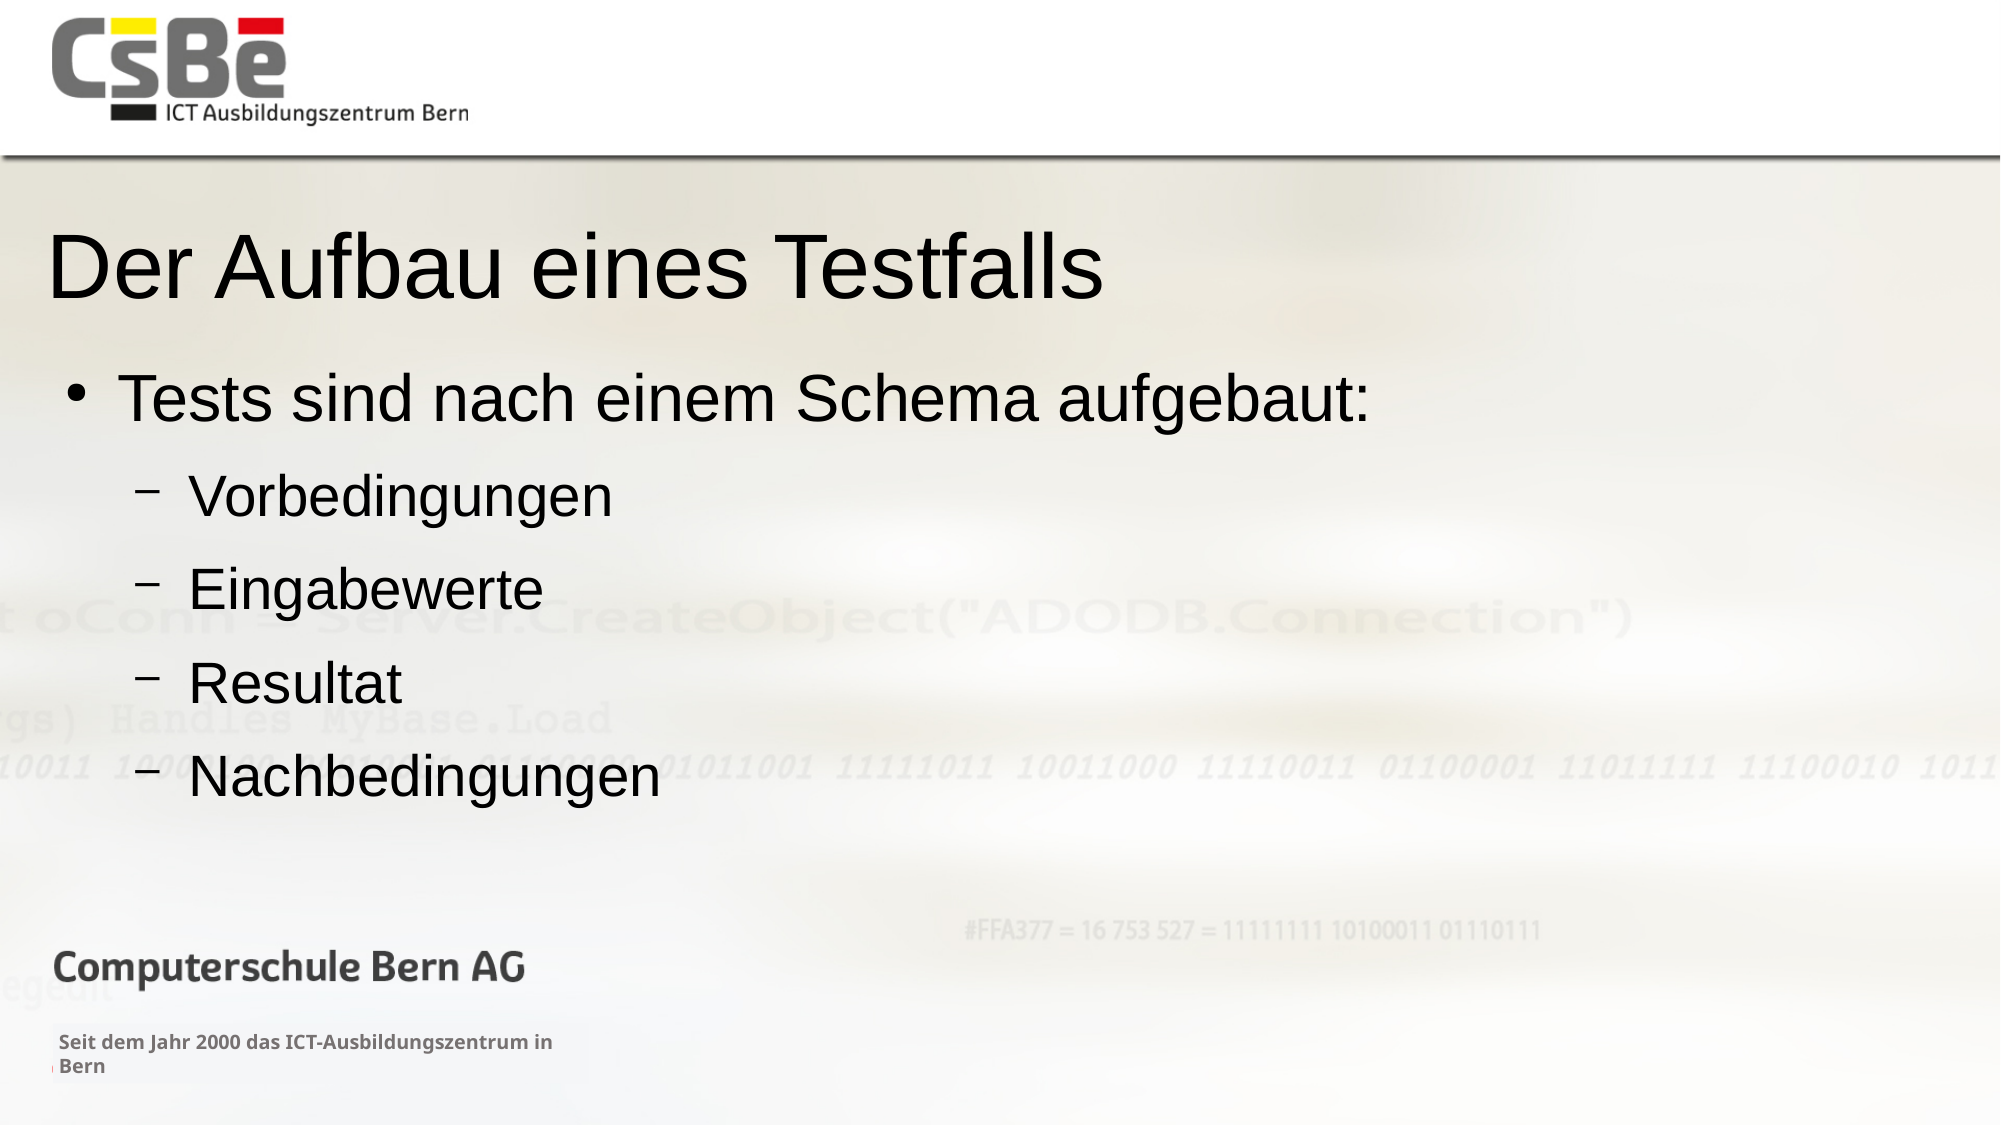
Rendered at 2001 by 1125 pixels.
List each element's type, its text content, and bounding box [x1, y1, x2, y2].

list Der Aufbau eines Testfalls [46, 206, 1920, 355]
list Tests sind nach einem Schema aufgebaut: Vorbedingungen Eingabewerte Resultat Nachbedingungen [46, 355, 1920, 886]
picture [0, 0, 2001, 1125]
